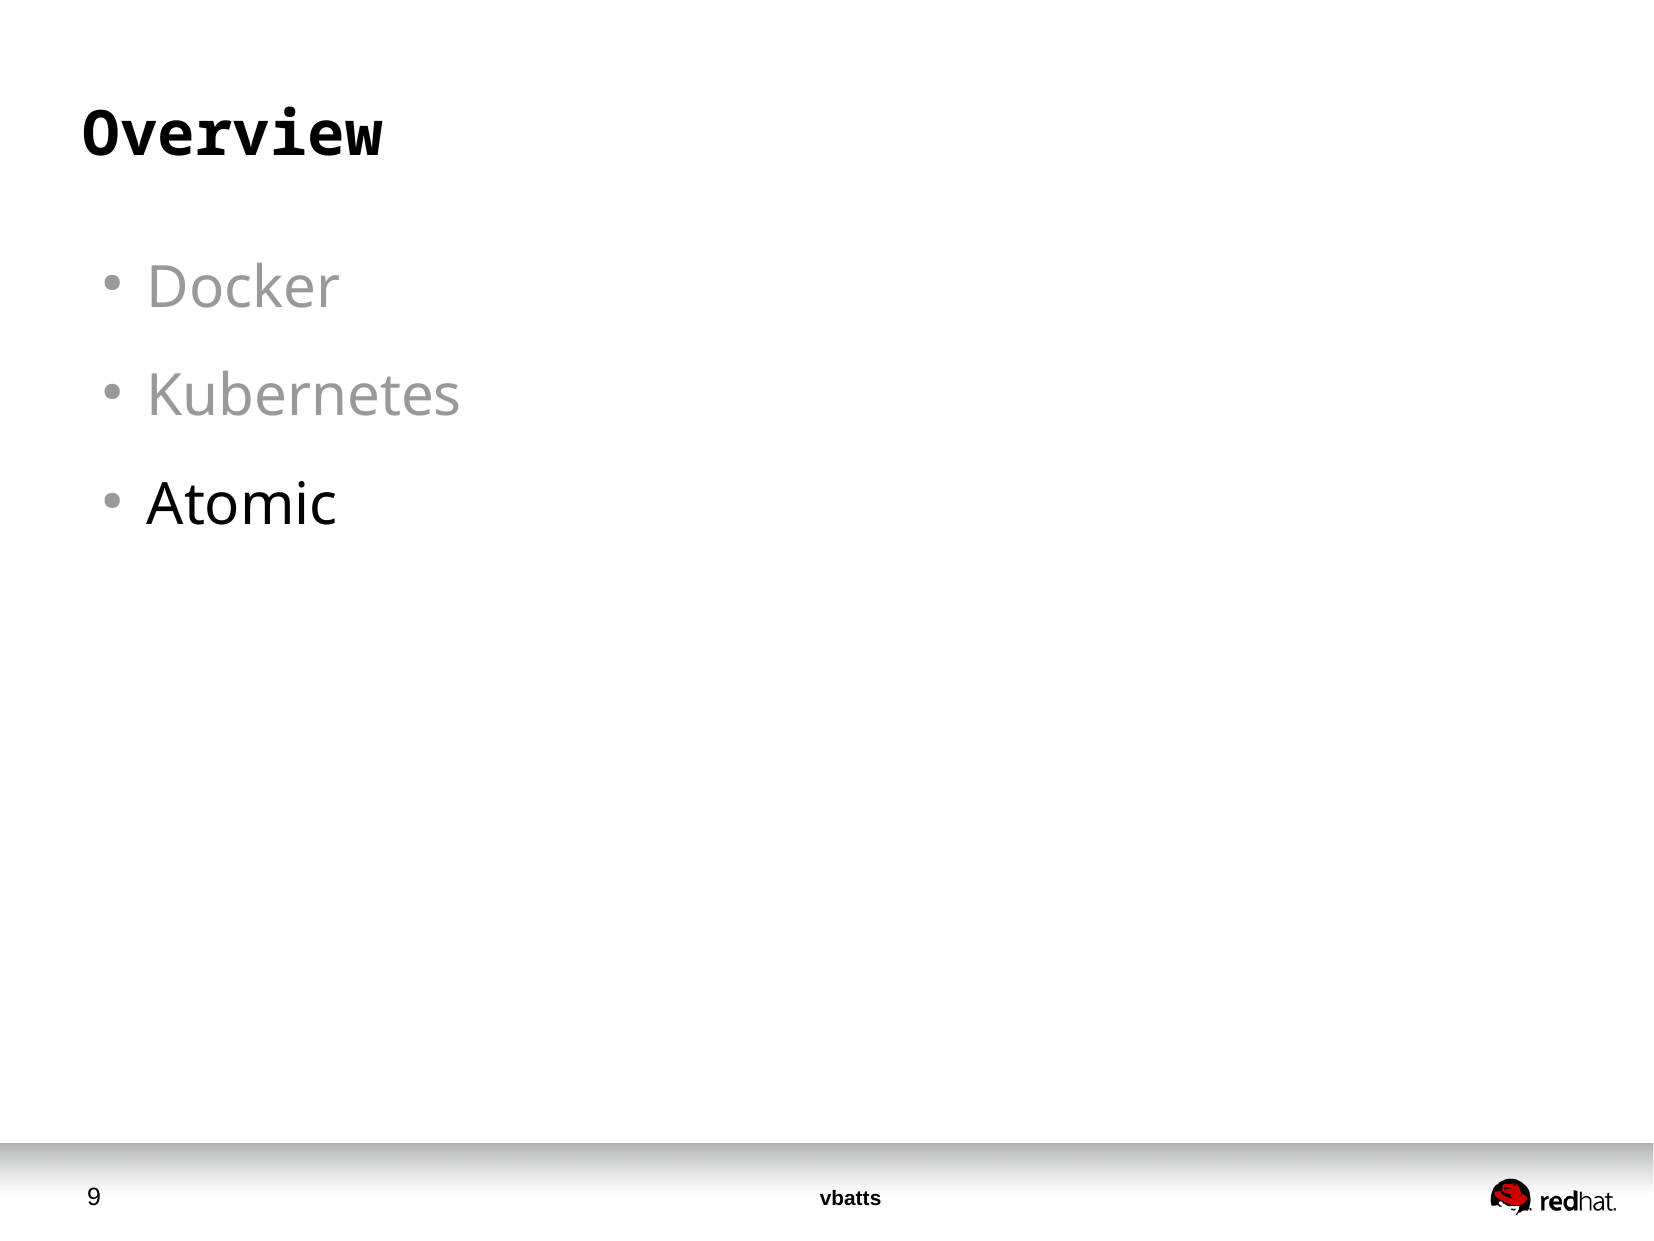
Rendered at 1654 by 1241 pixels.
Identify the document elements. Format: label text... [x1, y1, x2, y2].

picture [0, 1143, 1654, 1241]
list Docker Kubernetes Atomic [86, 244, 1576, 1039]
title Overview [82, 37, 1571, 226]
